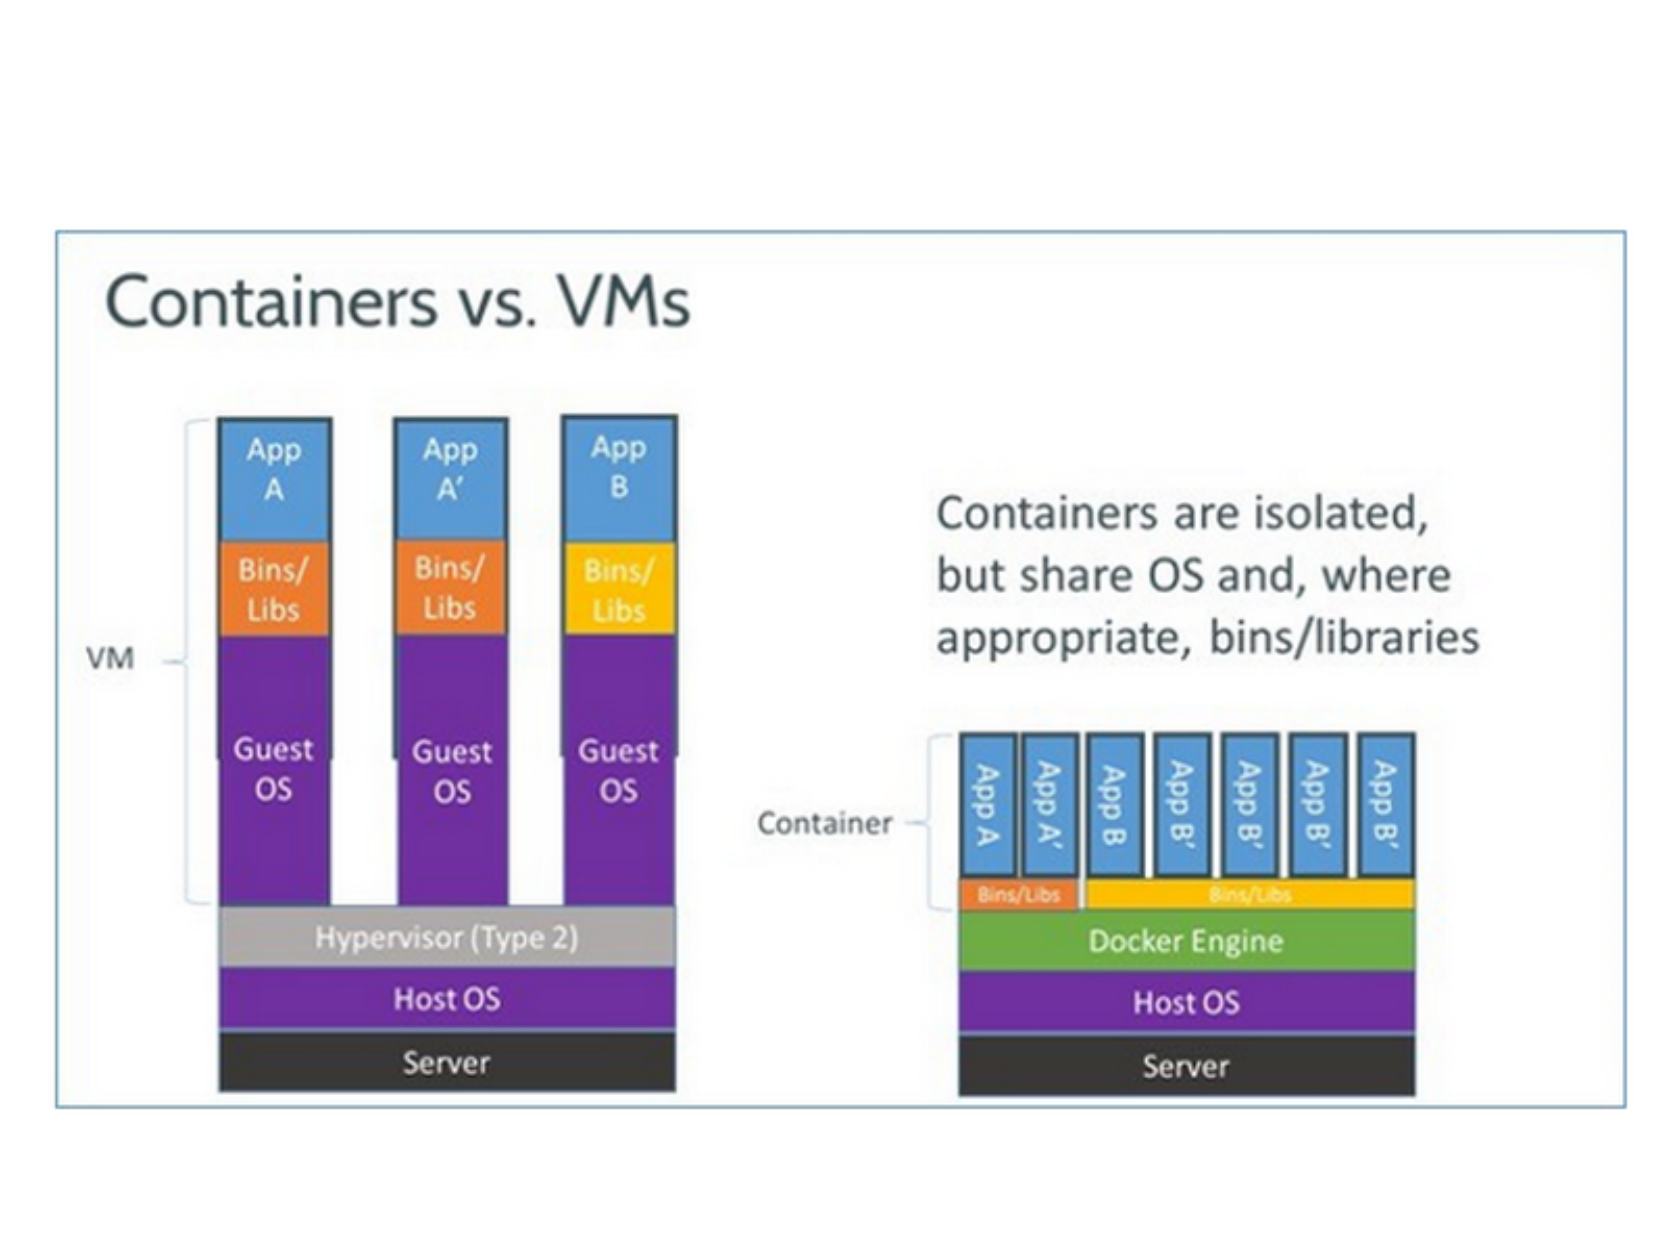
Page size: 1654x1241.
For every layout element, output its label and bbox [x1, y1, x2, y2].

picture [35, 218, 1640, 1123]
